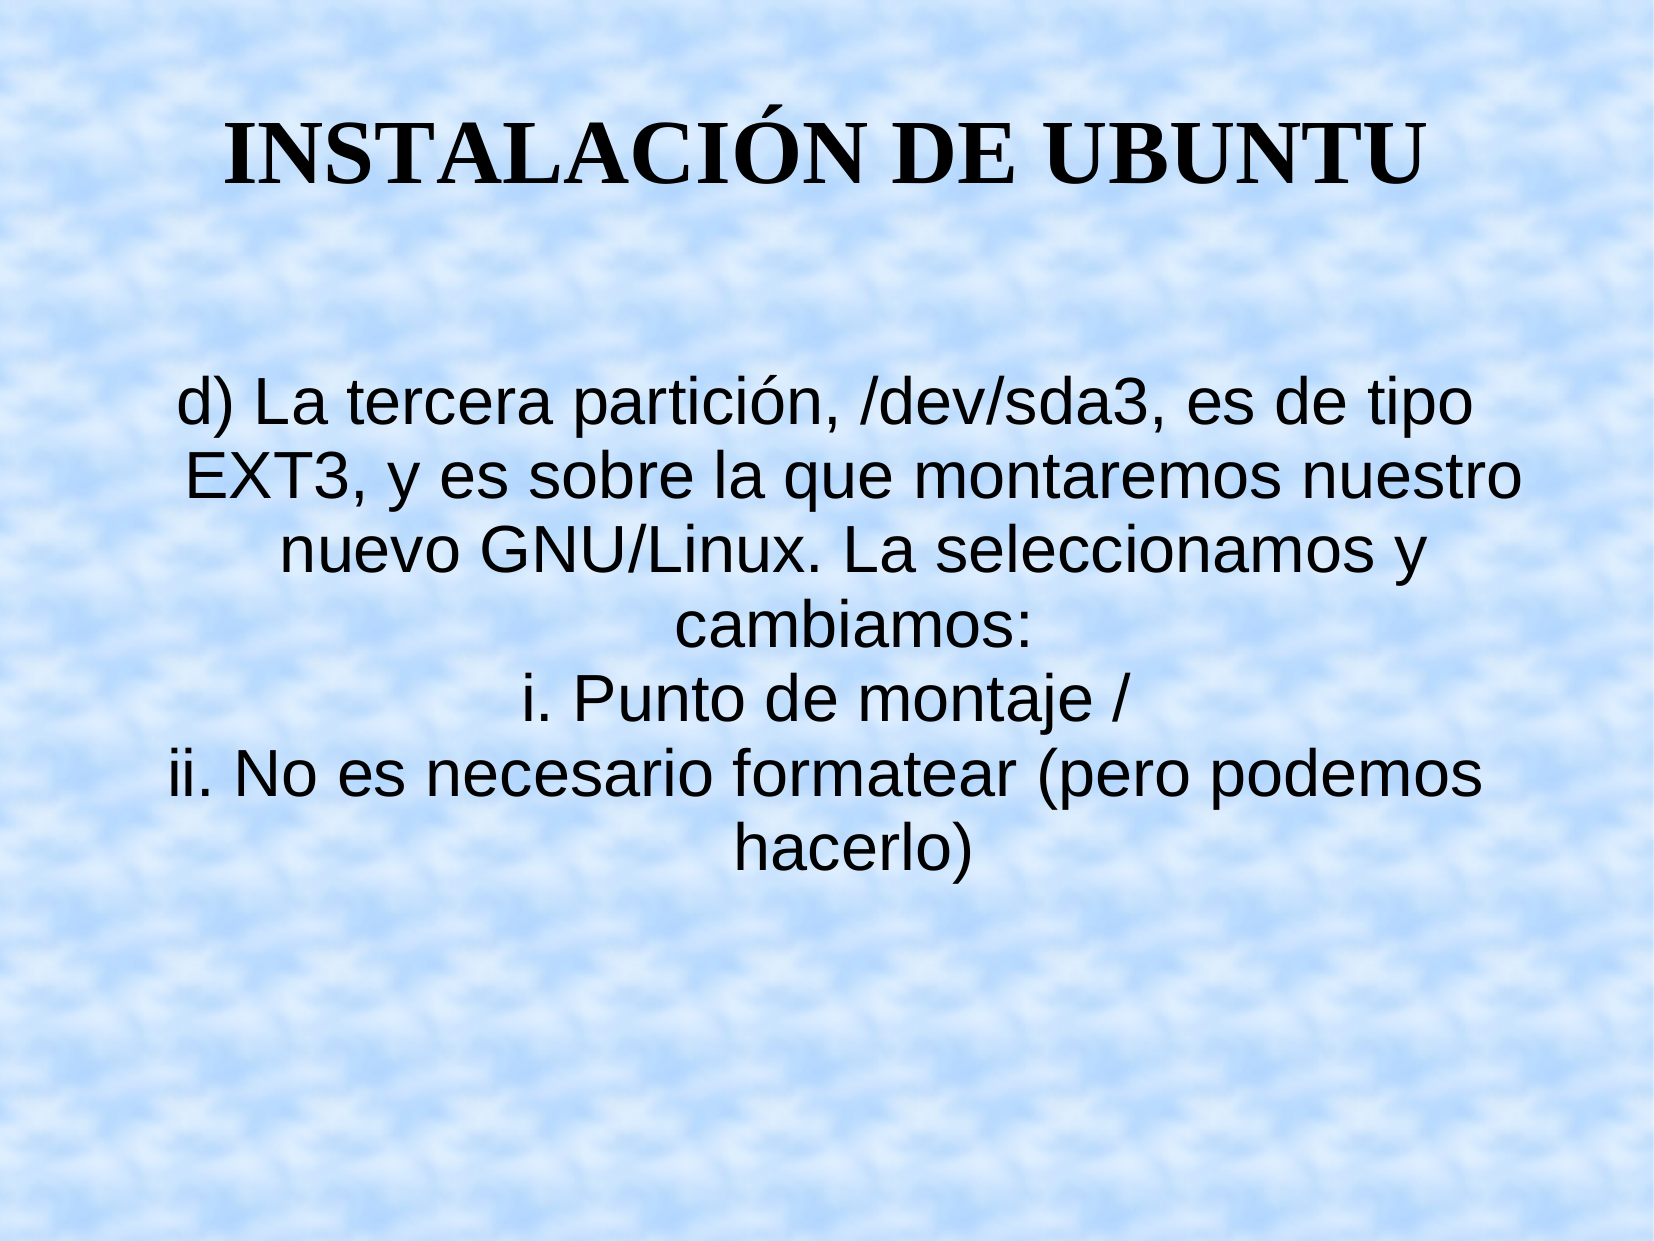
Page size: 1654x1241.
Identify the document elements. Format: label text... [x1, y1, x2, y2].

picture [0, 0, 1654, 1241]
title INSTALACIÓN DE UBUNTU [82, 56, 1571, 249]
subtitle d) La tercera partición, /dev/sda3, es de tipo EXT3, y es sobre la que montaremos nuestro nuevo GNU/Linux. La seleccionamos y cambiamos: i. Punto de montaje / ii. No es necesario formatear (pero podemos hacerlo) [82, 297, 1571, 1102]
